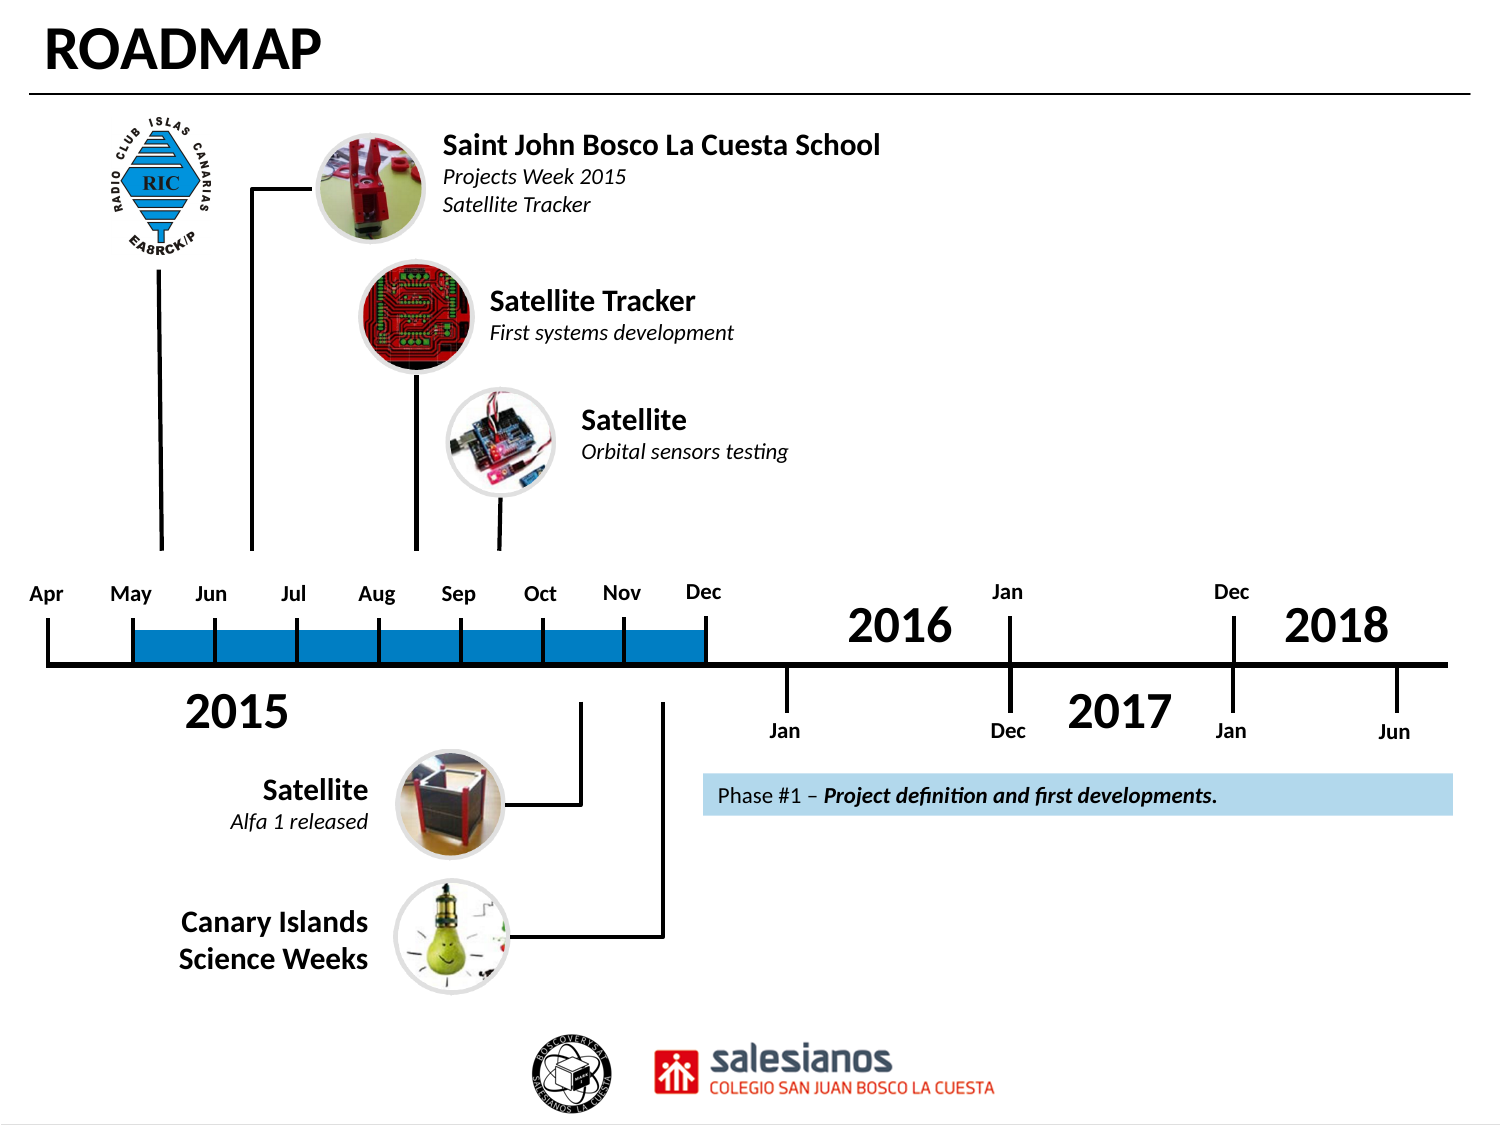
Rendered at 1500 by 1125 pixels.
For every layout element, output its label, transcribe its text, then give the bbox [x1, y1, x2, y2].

text_box Jun [1341, 708, 1448, 752]
text_box 2016 [811, 583, 988, 661]
text_box 2015 [149, 668, 325, 747]
text_box Dec [955, 708, 1062, 752]
text_box Satellite Alfa 1 released [53, 761, 384, 842]
text_box [626, 630, 704, 662]
text_box Satellite Orbital sensors testing [566, 392, 897, 472]
text_box Apr [5, 571, 88, 614]
text_box Saint John Bosco La Cuesta School Projects Week 2015 Satellite Tracker [428, 117, 909, 225]
text_box ROADMAP [29, 0, 1472, 90]
text_box Canary Islands Science Weeks [53, 893, 384, 984]
text_box [463, 630, 541, 662]
text_box Dec [1178, 568, 1286, 612]
text_box 2018 [1248, 583, 1425, 661]
text_box [545, 630, 622, 662]
text_box [381, 630, 459, 662]
text_box [217, 630, 295, 662]
text_box Dec [650, 569, 757, 612]
text_box Jan [954, 569, 1061, 612]
text_box Oct [499, 571, 582, 614]
text_box Jul [253, 571, 330, 614]
text_box Jun [170, 571, 253, 614]
text_box [135, 630, 213, 662]
text_box Phase #1 – Project definition and first developments. [703, 773, 1453, 816]
text_box 2017 [1032, 669, 1208, 747]
text_box [299, 630, 377, 662]
text_box Aug [330, 571, 417, 614]
text_box Nov [568, 570, 676, 613]
text_box Sep [417, 571, 499, 614]
text_box Satellite Tracker First systems development [475, 273, 956, 353]
text_box May [88, 571, 170, 614]
picture [0, 0, 1500, 1125]
text_box Jan [1177, 708, 1285, 751]
text_box Jan [731, 708, 839, 752]
